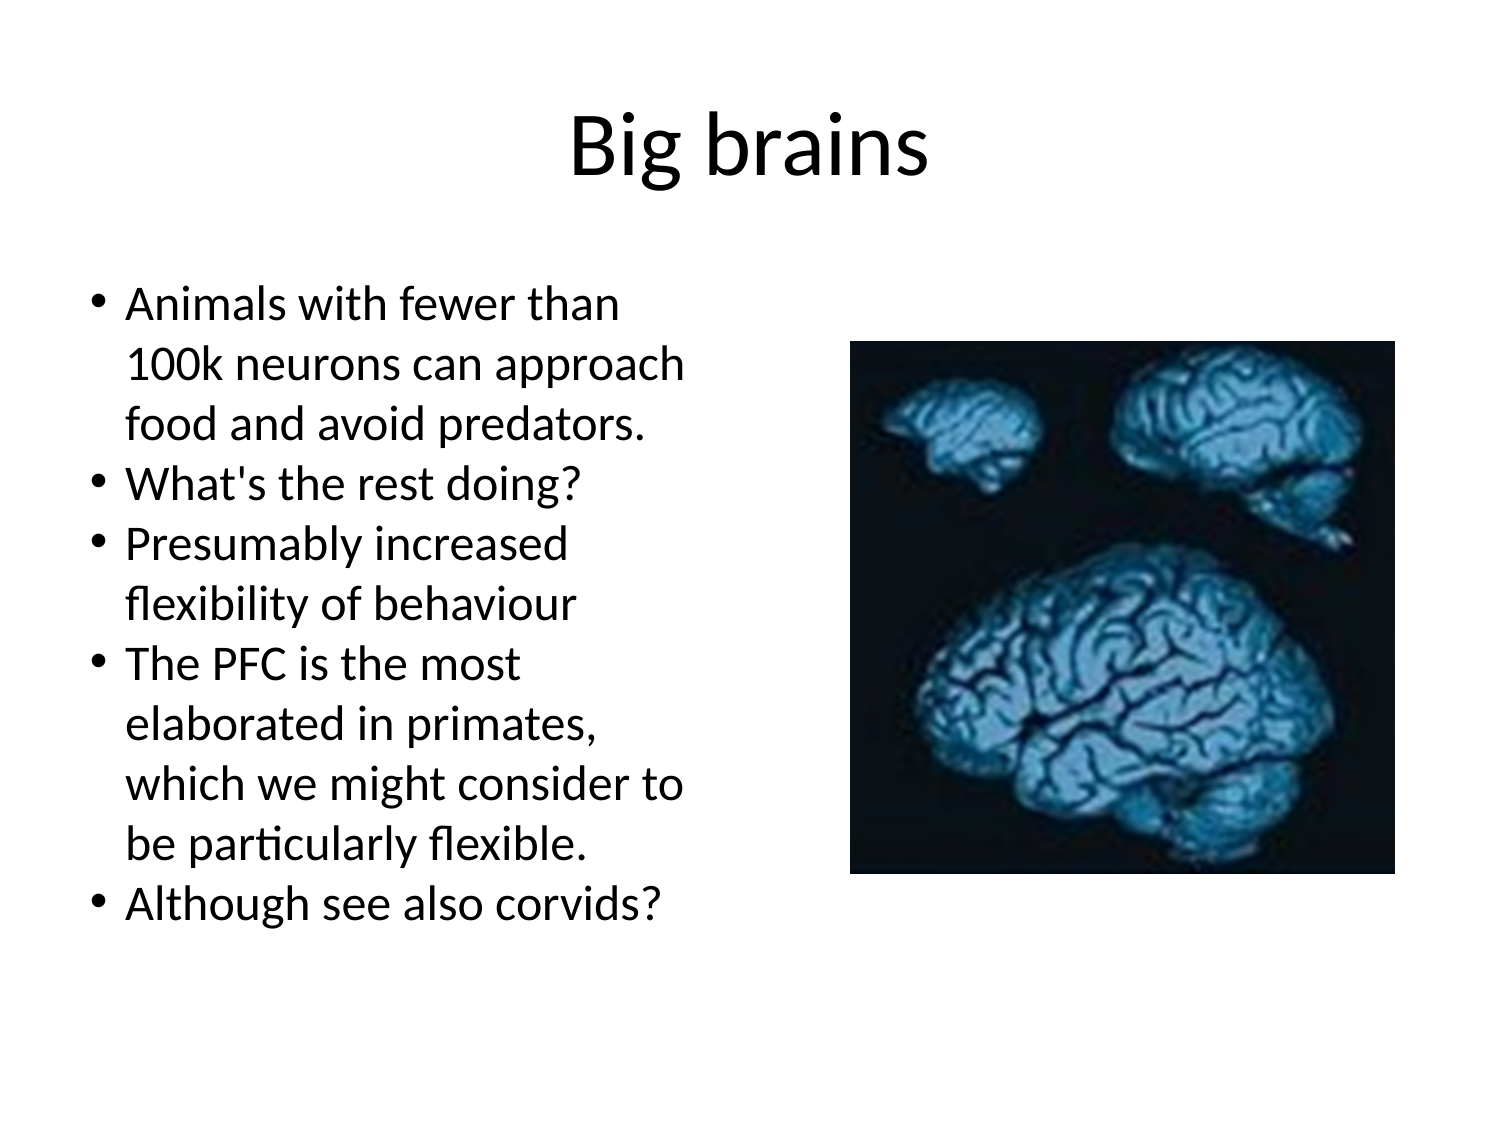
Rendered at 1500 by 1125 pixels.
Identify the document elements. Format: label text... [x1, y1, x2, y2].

text_box Animals with fewer than 100k neurons can approach food and avoid predators. What's the rest doing? Presumably increased flexibility of behaviour The PFC is the most elaborated in primates, which we might consider to be particularly flexible. Although see also corvids? [75, 262, 738, 1005]
text_box Big brains [75, 45, 1425, 233]
picture [850, 341, 1395, 875]
